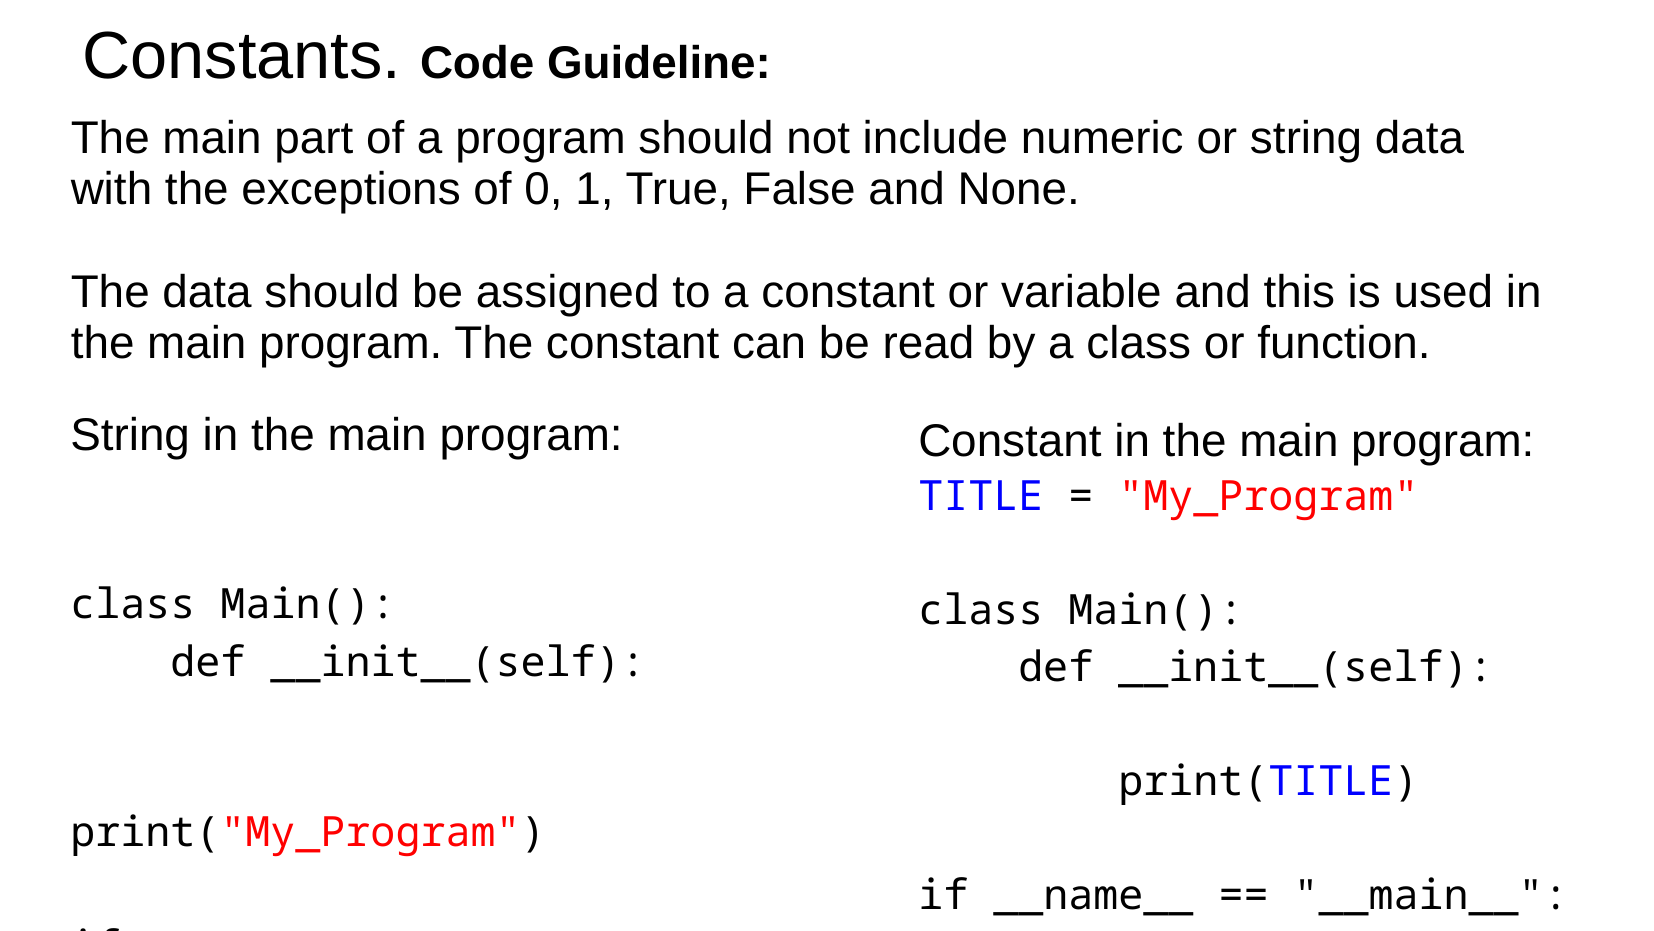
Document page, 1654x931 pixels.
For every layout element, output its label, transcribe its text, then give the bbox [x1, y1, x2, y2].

text_box String in the main program: class Main(): def __init__(self): print("My_Program") if __name__ == "__main__": Main() [55, 401, 697, 886]
text_box The main part of a program should not include numeric or string data with the exceptions of 0, 1, True, False and None. The data should be assigned to a constant or variable and this is used in the main program. The constant can be read by a class or function. [70, 112, 1559, 390]
title Constants. Code Guideline: [82, 10, 1571, 101]
text_box Constant in the main program: TITLE = "My_Program" class Main(): def __init__(self): print(TITLE) if __name__ == "__main__": Main() [903, 407, 1589, 931]
